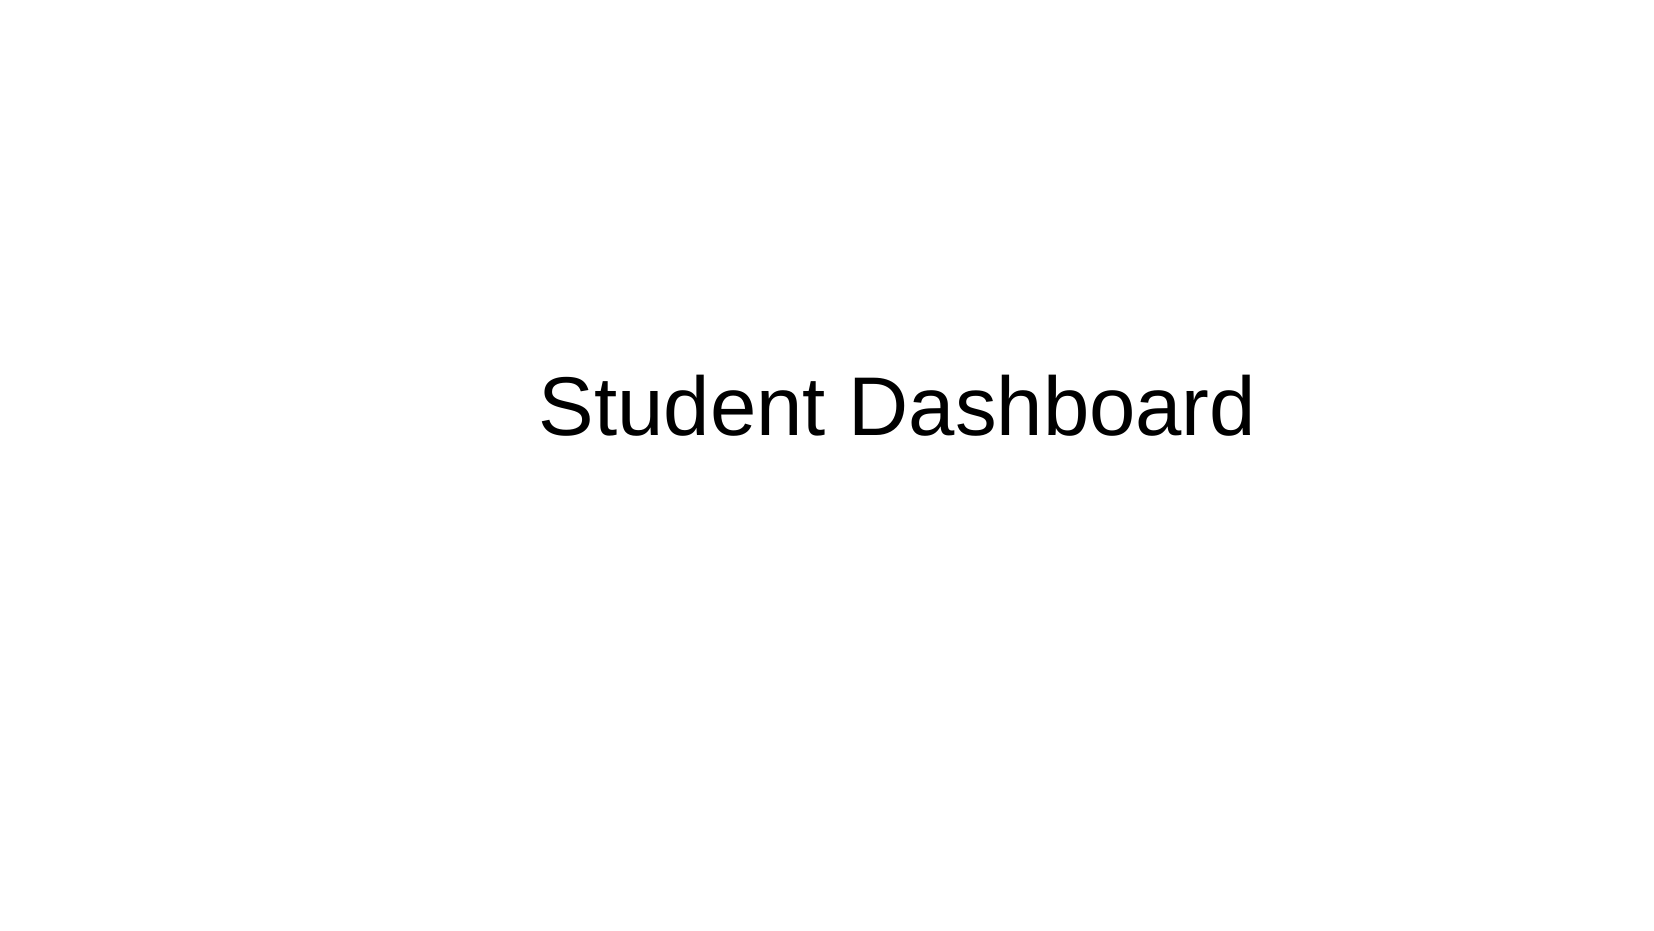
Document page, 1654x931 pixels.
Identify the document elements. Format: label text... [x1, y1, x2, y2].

list Student Dashboard [82, 360, 1571, 901]
